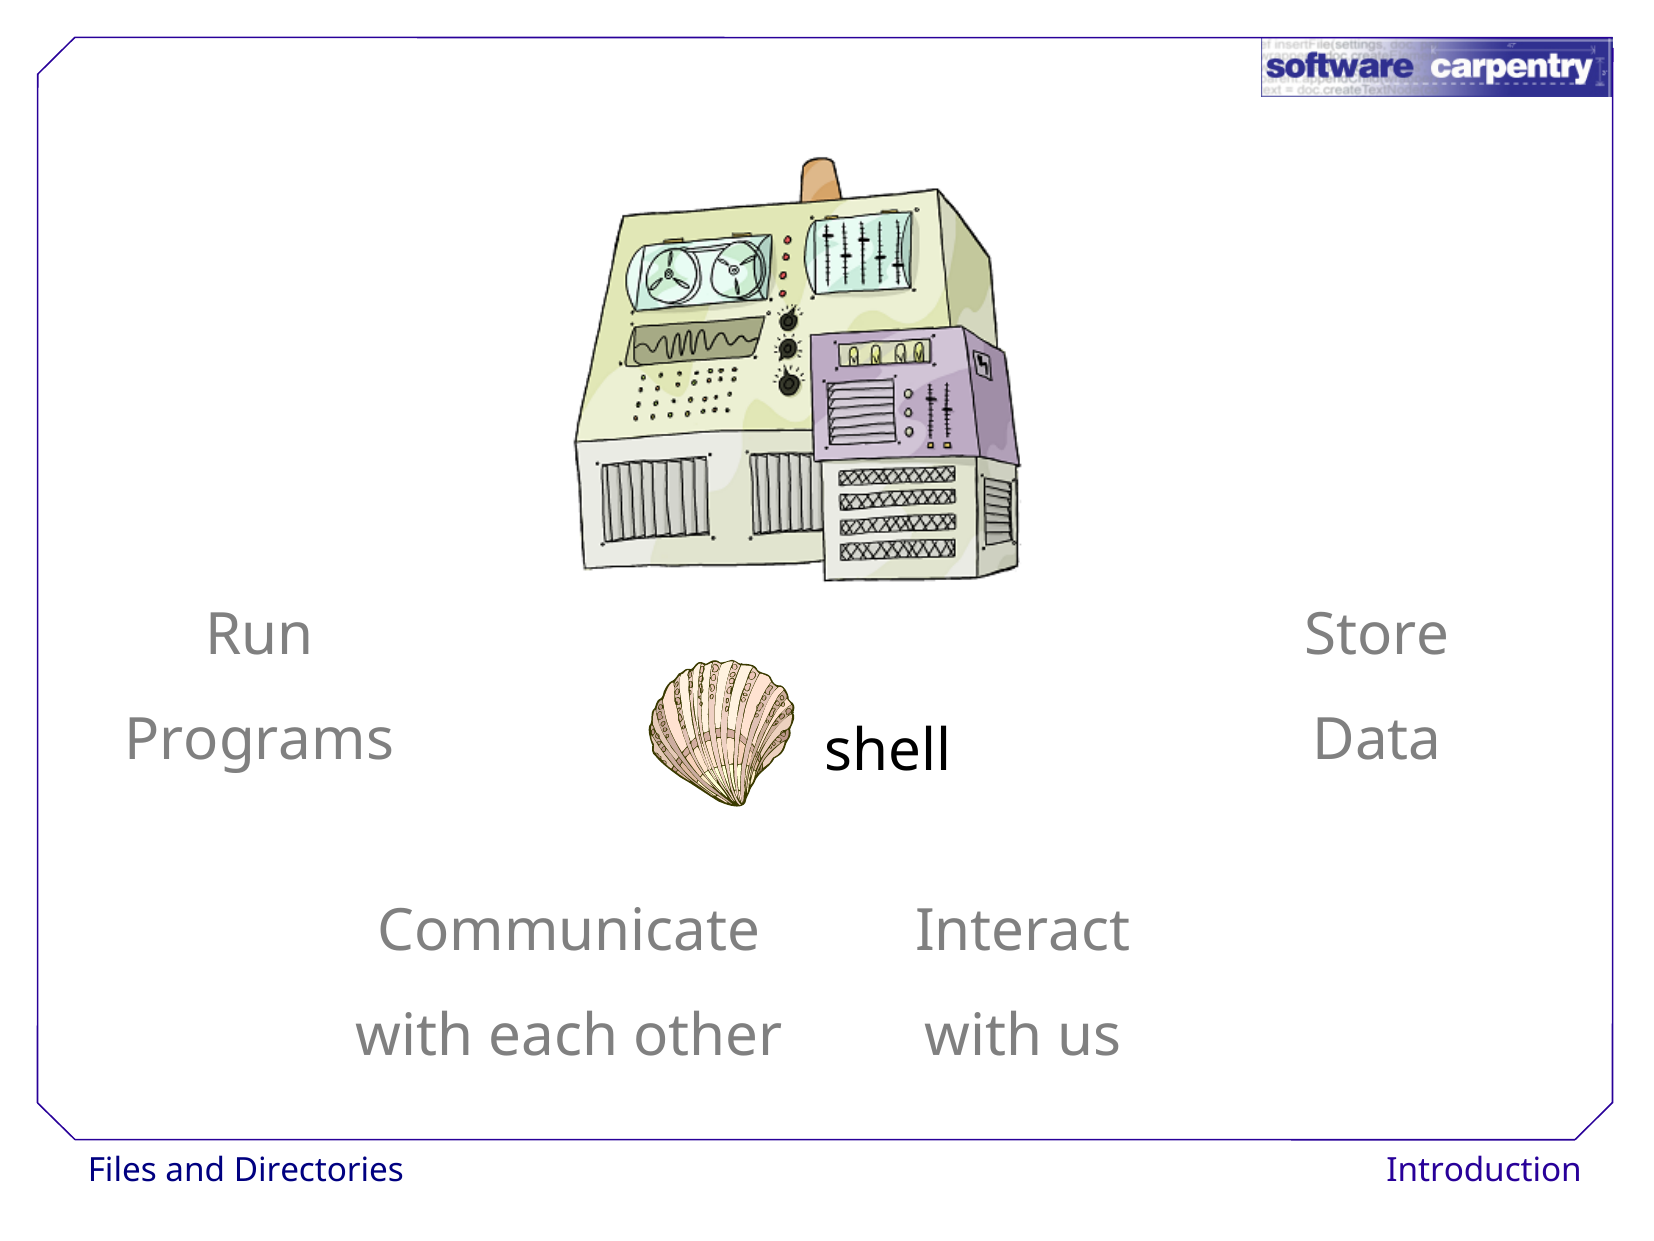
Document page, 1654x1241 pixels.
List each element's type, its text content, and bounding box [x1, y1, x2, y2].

picture [524, 109, 1081, 616]
text_box Store Data [1214, 553, 1540, 780]
text_box Run Programs [34, 553, 484, 780]
text_box Interact with us [825, 849, 1221, 1075]
picture [647, 657, 797, 811]
picture [1261, 39, 1613, 97]
text_box shell [797, 669, 1042, 791]
text_box Communicate with each other [265, 849, 825, 1075]
